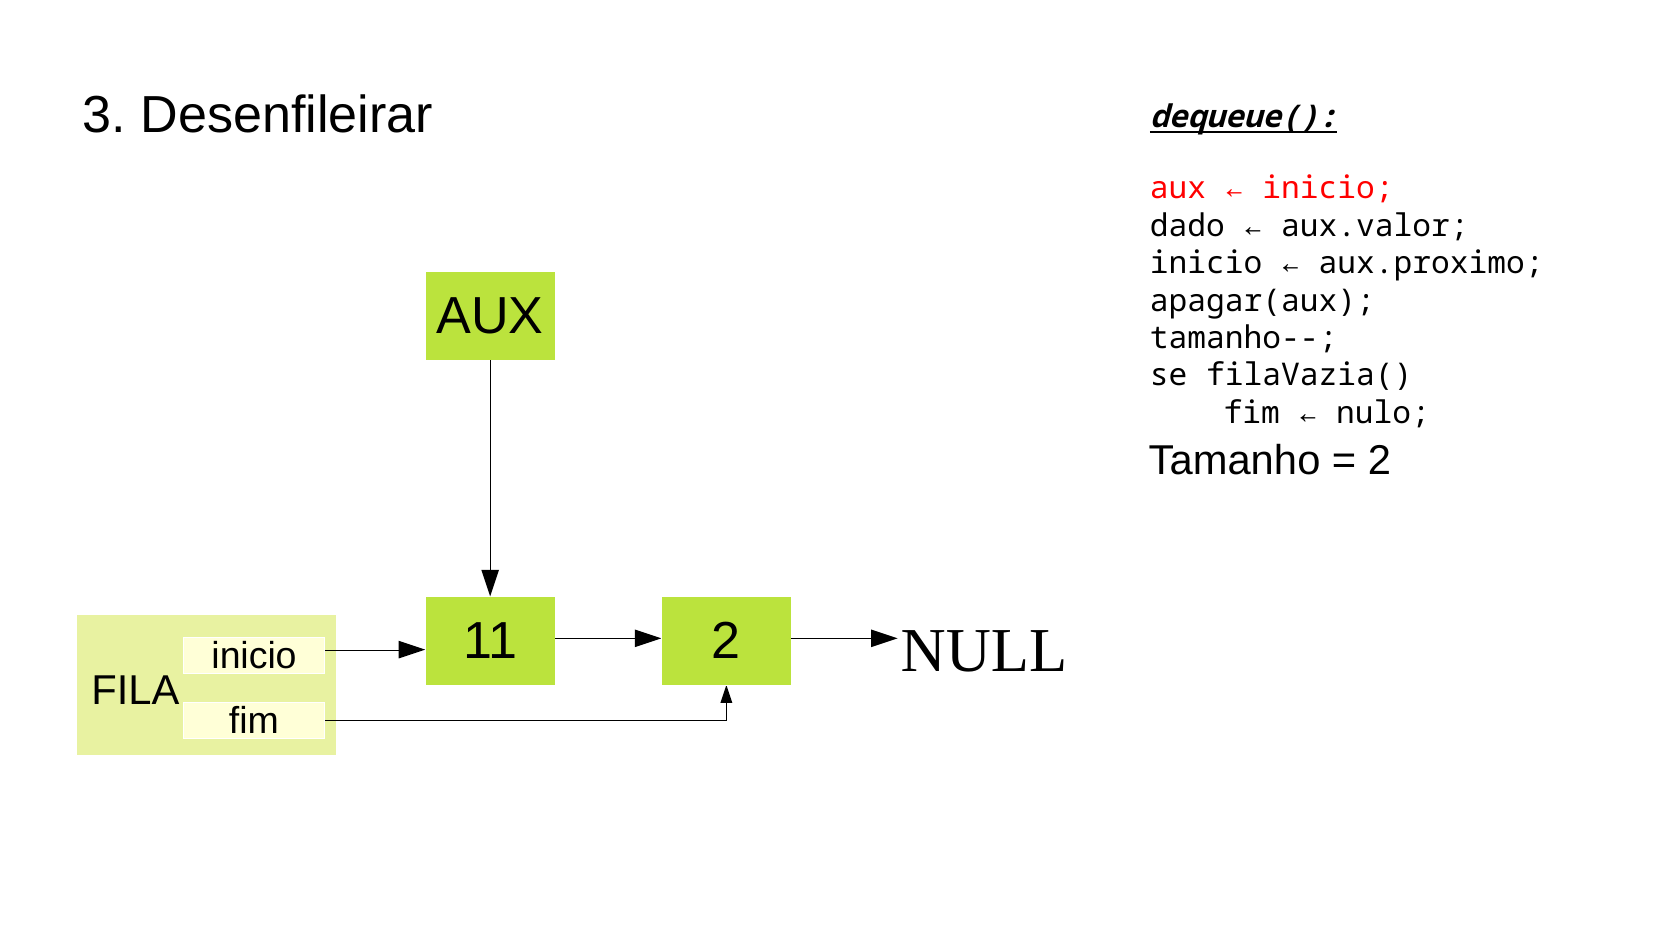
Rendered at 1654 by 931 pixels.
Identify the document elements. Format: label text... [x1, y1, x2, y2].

text_box [76, 614, 337, 659]
text_box [195, 651, 337, 720]
text_box Tamanho = 2 [1133, 429, 1418, 491]
text_box inicio [183, 637, 325, 674]
text_box 11 [425, 596, 556, 686]
text_box dequeue(): aux ← inicio; dado ← aux.valor; inicio ← aux.proximo; apagar(aux); tamanho--; se filaVazia() fim ← nulo; [1135, 89, 1654, 437]
text_box FILA [76, 659, 195, 721]
title 3. Desenfileirar [82, 37, 1571, 193]
text_box NULL [885, 608, 1087, 686]
text_box [76, 721, 337, 756]
text_box AUX [425, 271, 556, 361]
text_box fim [183, 702, 325, 739]
text_box 2 [661, 596, 792, 686]
